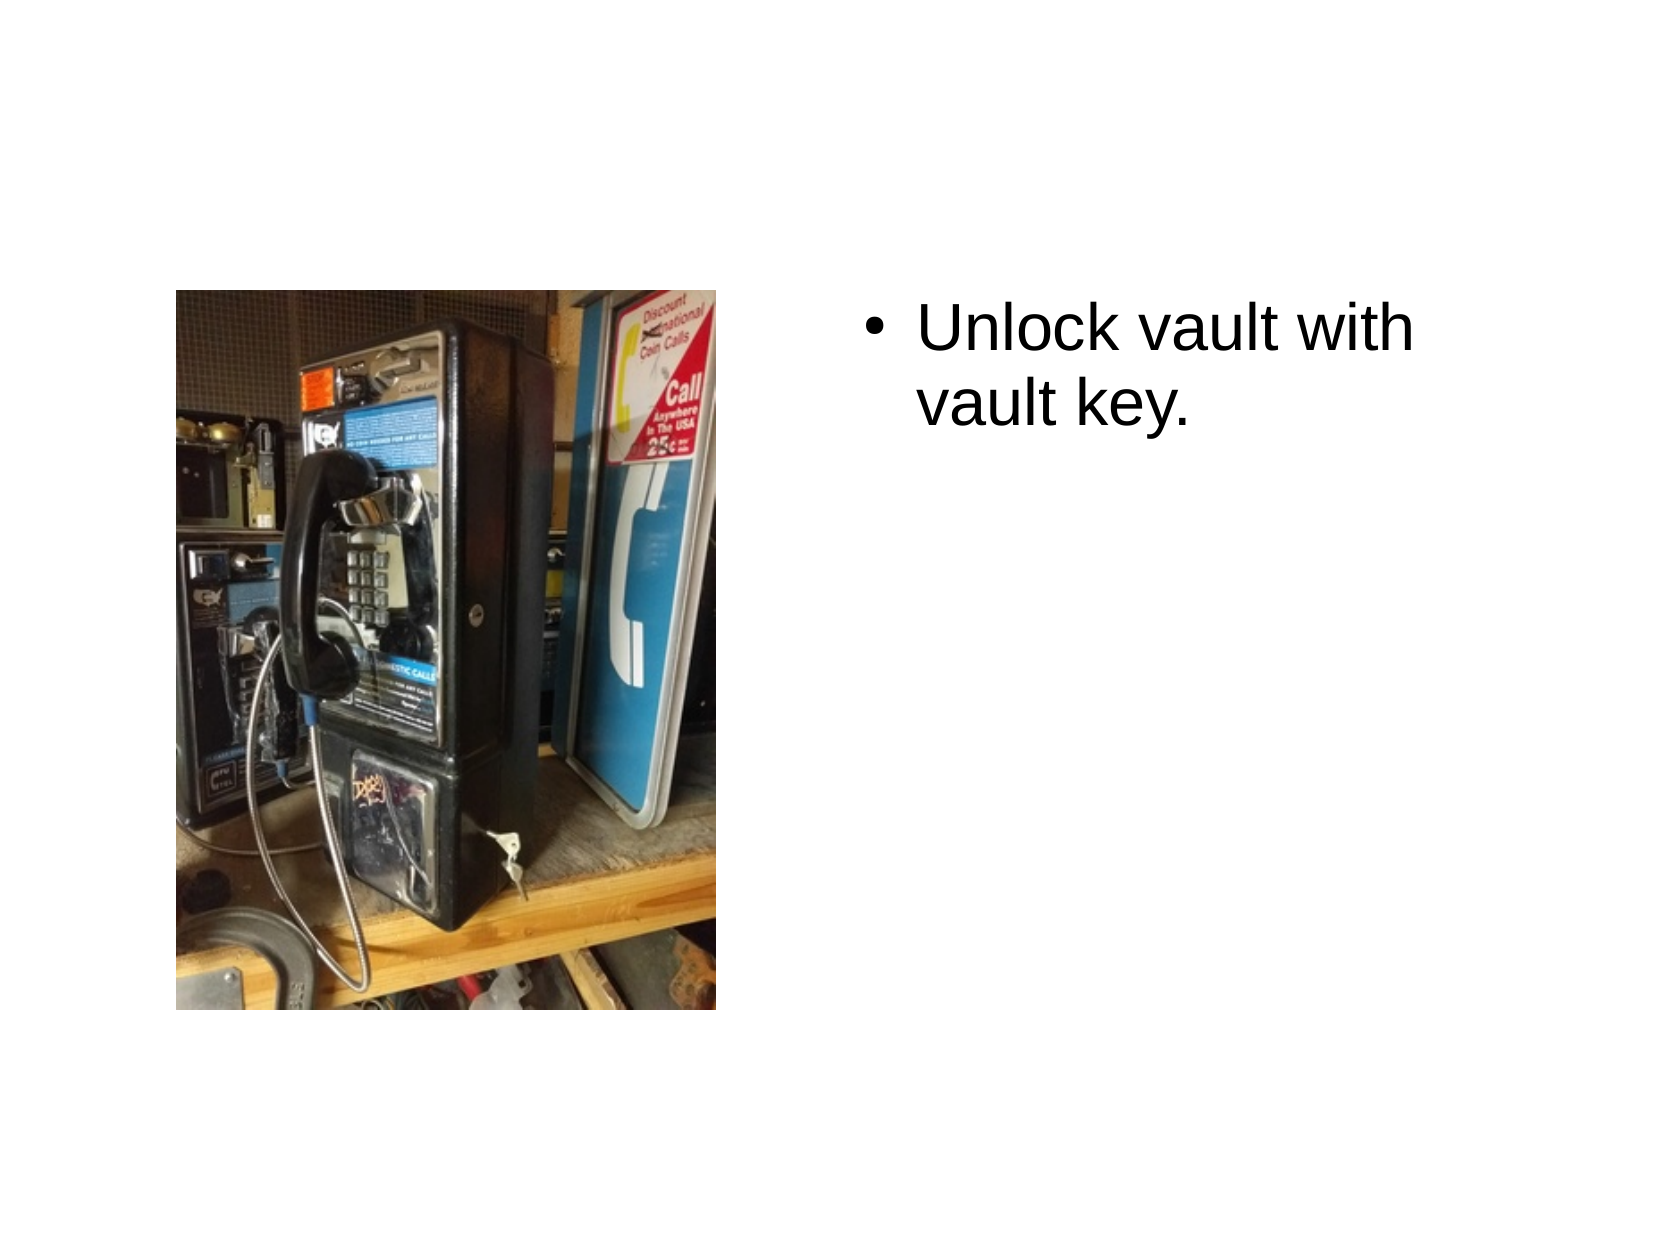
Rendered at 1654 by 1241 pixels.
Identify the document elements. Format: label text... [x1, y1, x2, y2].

list Unlock vault with vault key. [845, 290, 1572, 1010]
picture [176, 290, 716, 1010]
